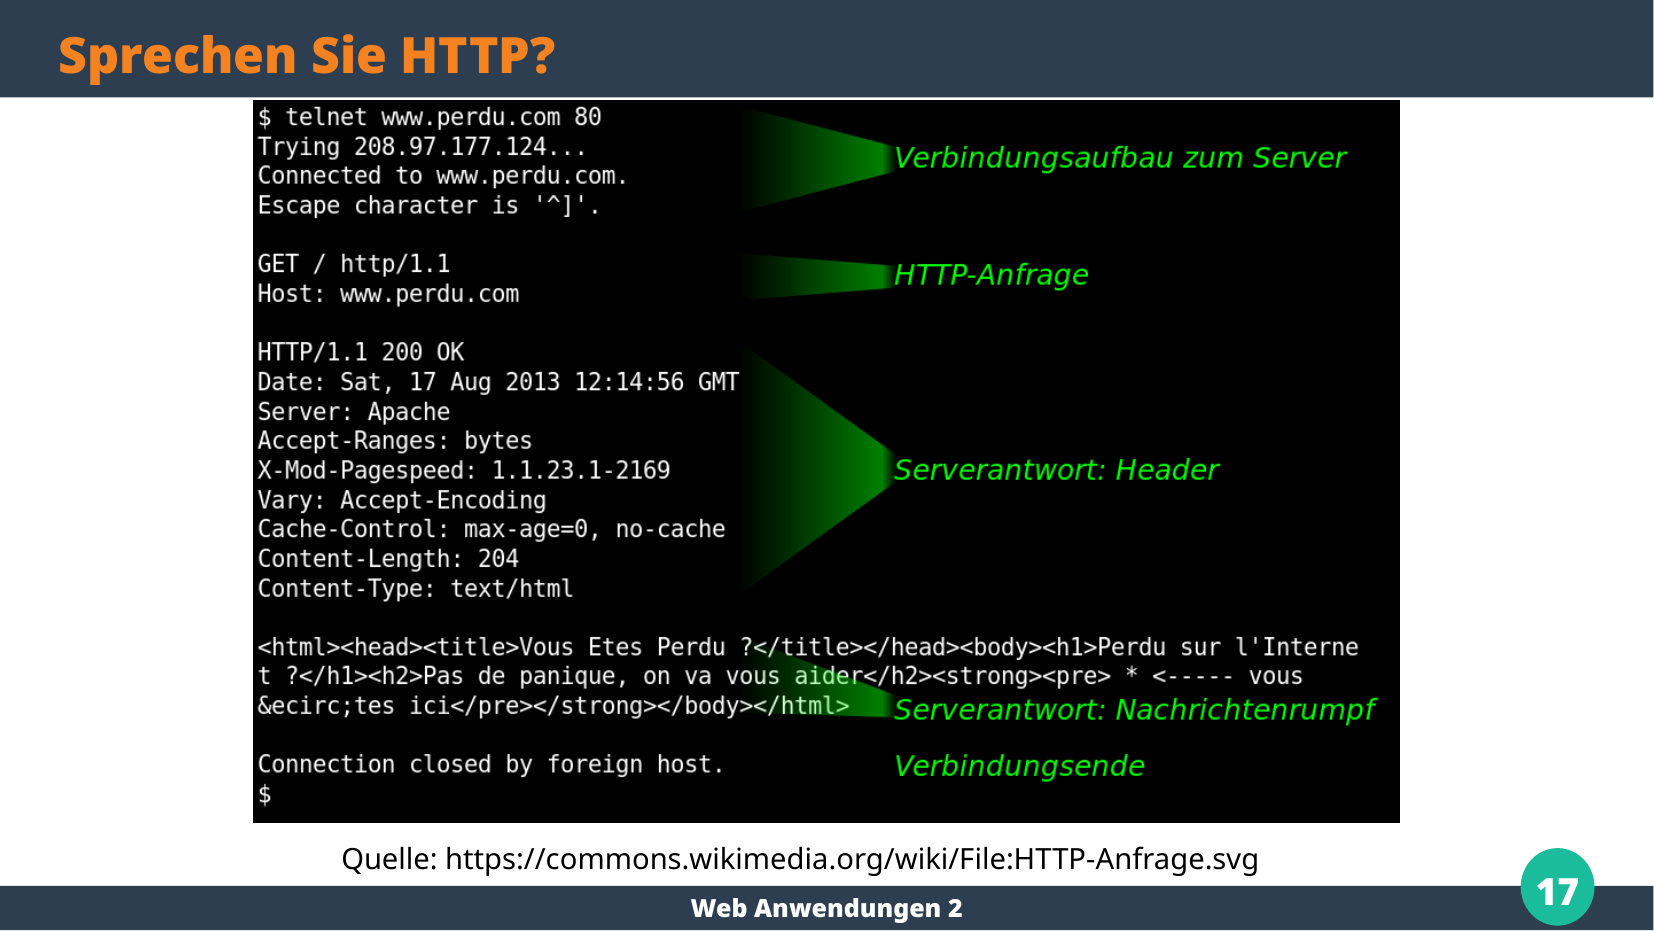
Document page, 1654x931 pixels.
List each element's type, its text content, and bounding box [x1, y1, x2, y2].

picture [253, 100, 1400, 823]
title Sprechen Sie HTTP? [59, 8, 1595, 89]
text_box Quelle: https://commons.wikimedia.org/wiki/File:HTTP-Anfrage.svg [326, 830, 1328, 880]
